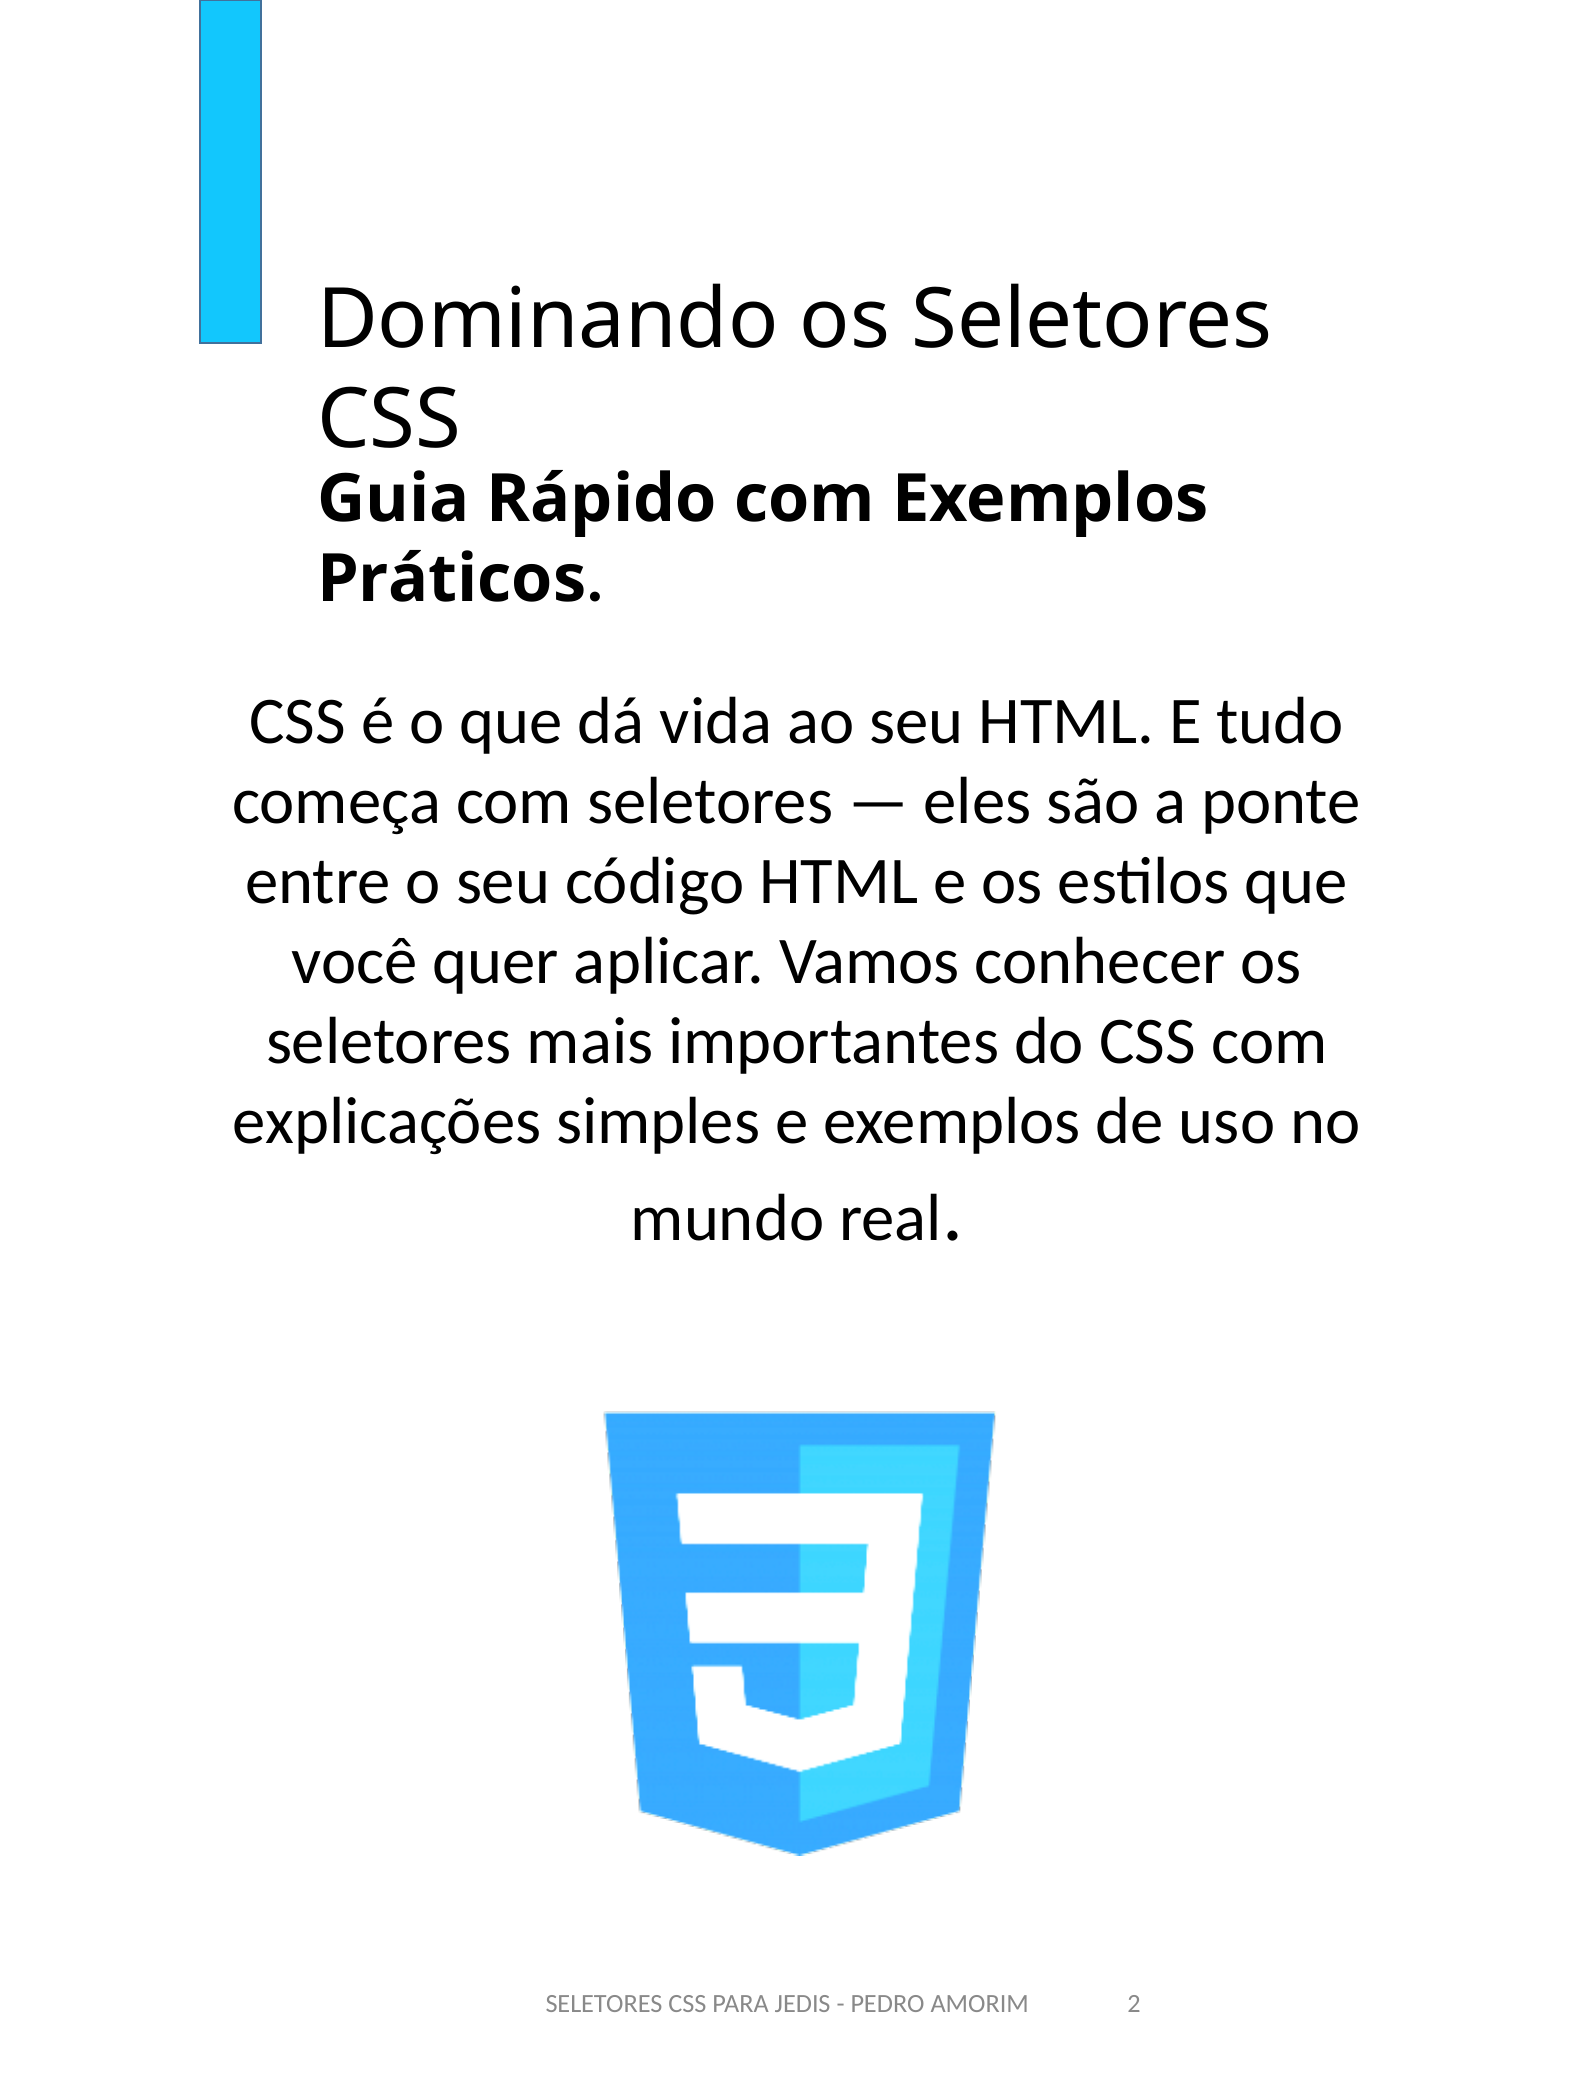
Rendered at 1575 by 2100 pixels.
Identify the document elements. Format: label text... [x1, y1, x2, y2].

text_box Dominando os Seletores CSS [302, 196, 1344, 373]
text_box [200, 0, 261, 343]
text_box Guia Rápido com Exemplos Práticos. [302, 448, 1292, 623]
text_box 2 [1112, 1946, 1467, 2059]
text_box SELETORES CSS PARA JEDIS - PEDRO AMORIM [521, 1946, 1054, 2059]
picture [311, 1396, 1283, 1856]
text_box CSS é o que dá vida ao seu HTML. E tudo começa com seletores — eles são a ponte entre o seu código HTML e os estilos que você quer aplicar. Vamos conhecer os seletores mais importantes do CSS com explicações simples e exemplos de uso no mundo real. [187, 670, 1407, 1265]
